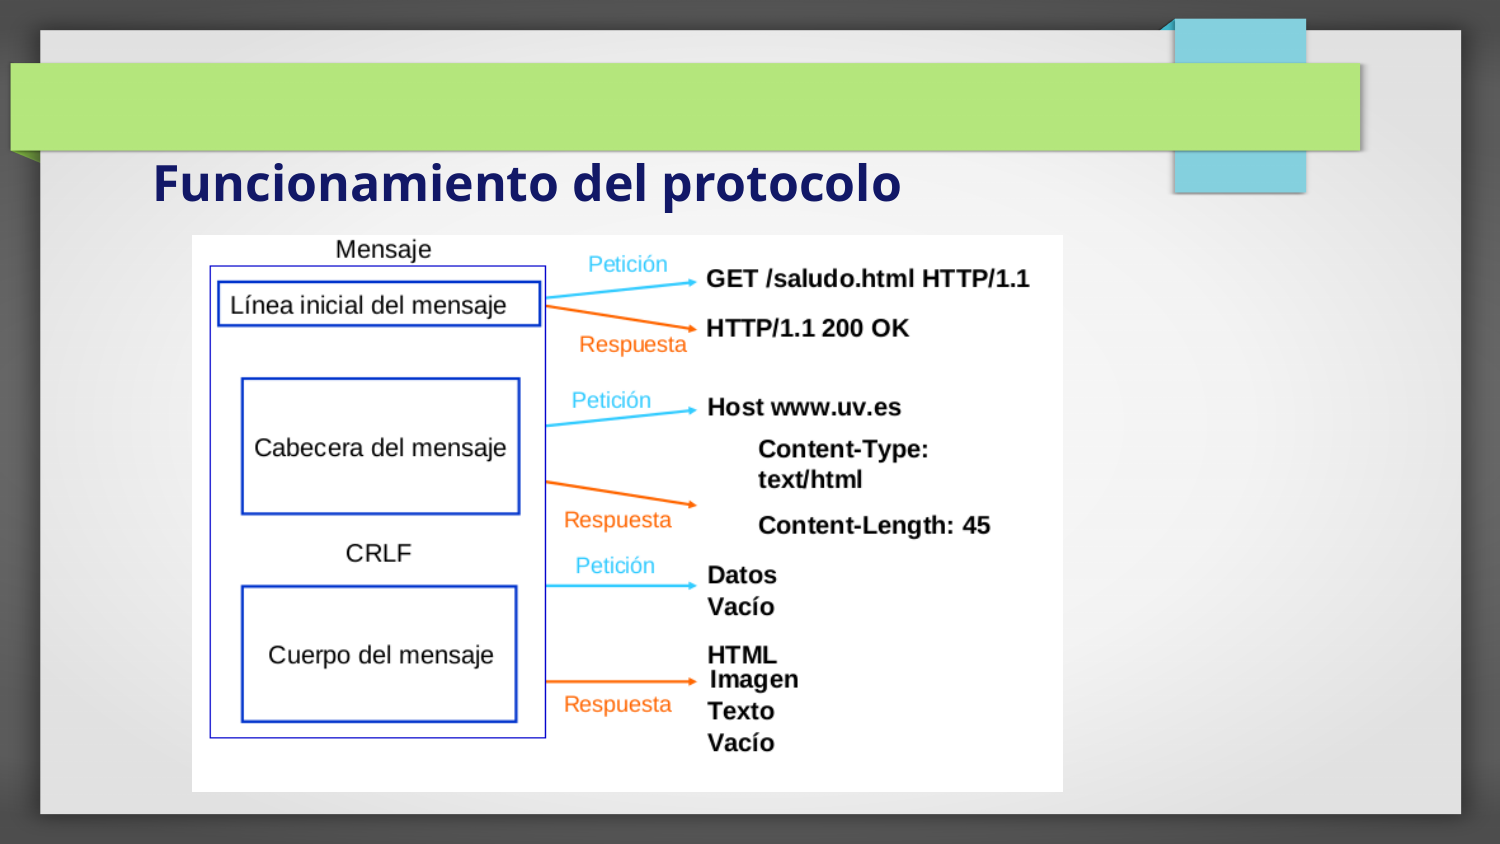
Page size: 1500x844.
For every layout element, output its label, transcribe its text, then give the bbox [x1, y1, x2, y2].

title Funcionamiento del protocolo [137, 146, 1011, 227]
picture [0, 0, 1500, 844]
